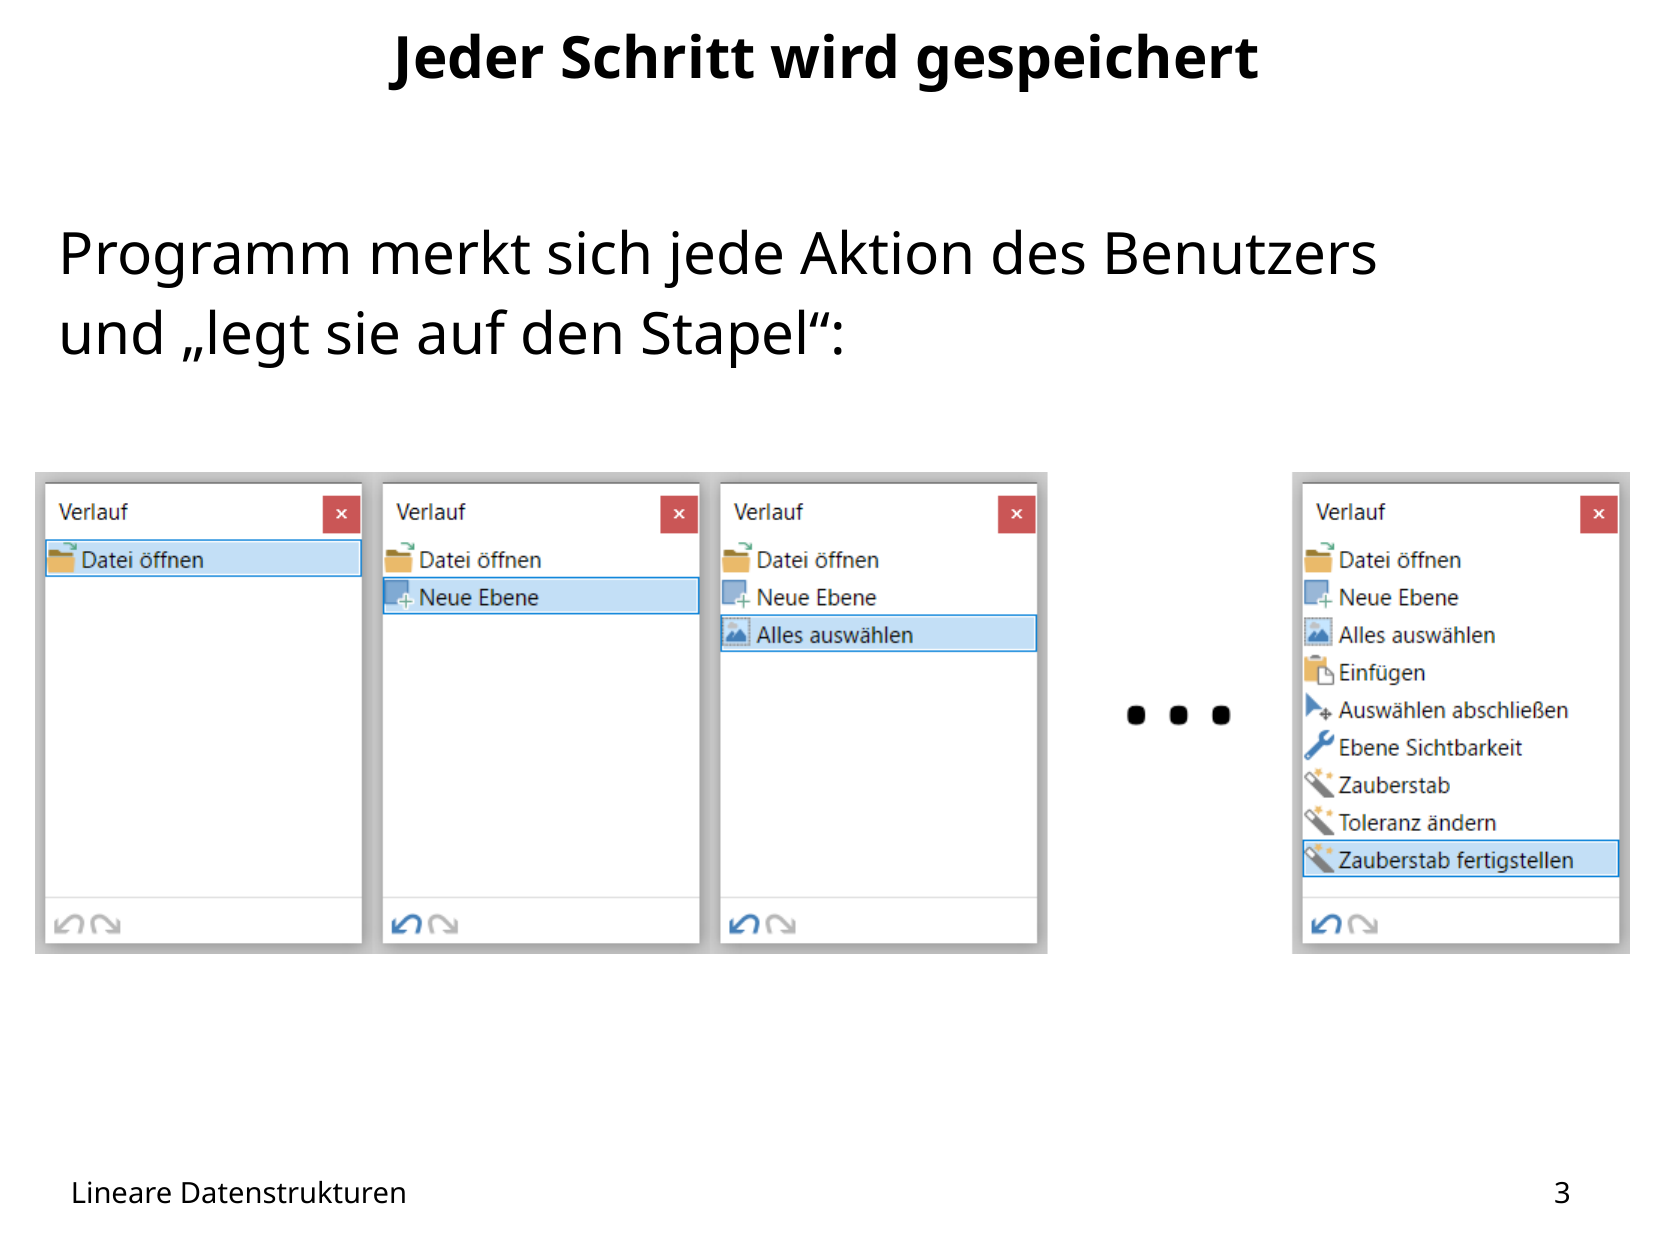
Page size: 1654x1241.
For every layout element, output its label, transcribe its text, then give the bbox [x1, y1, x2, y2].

title Jeder Schritt wird gespeichert [0, 5, 1654, 107]
list Programm merkt sich jede Aktion des Benutzers und „legt sie auf den Stapel“: [59, 212, 1619, 390]
picture [35, 472, 1630, 954]
